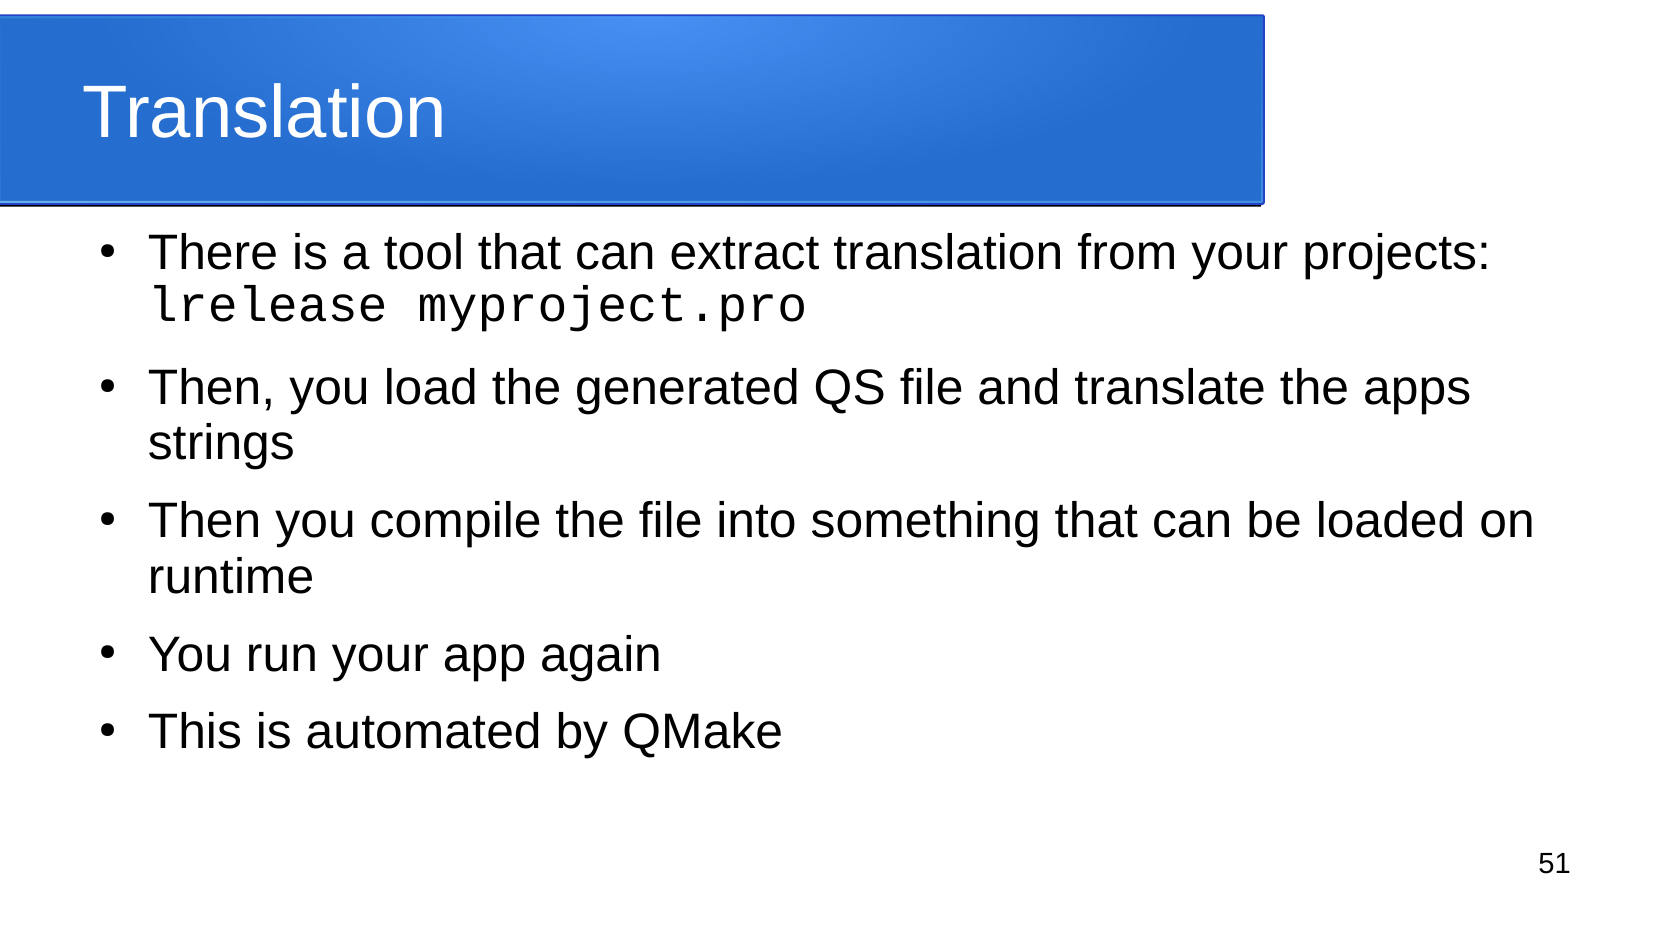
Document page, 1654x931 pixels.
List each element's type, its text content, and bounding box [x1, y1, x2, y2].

title Translation [82, 35, 1235, 189]
list There is a tool that can extract translation from your projects: lrelease myproject.pro Then, you load the generated QS file and translate the apps strings Then you compile the file into something that can be loaded on runtime You run your app again This is automated by QMake [82, 224, 1571, 764]
